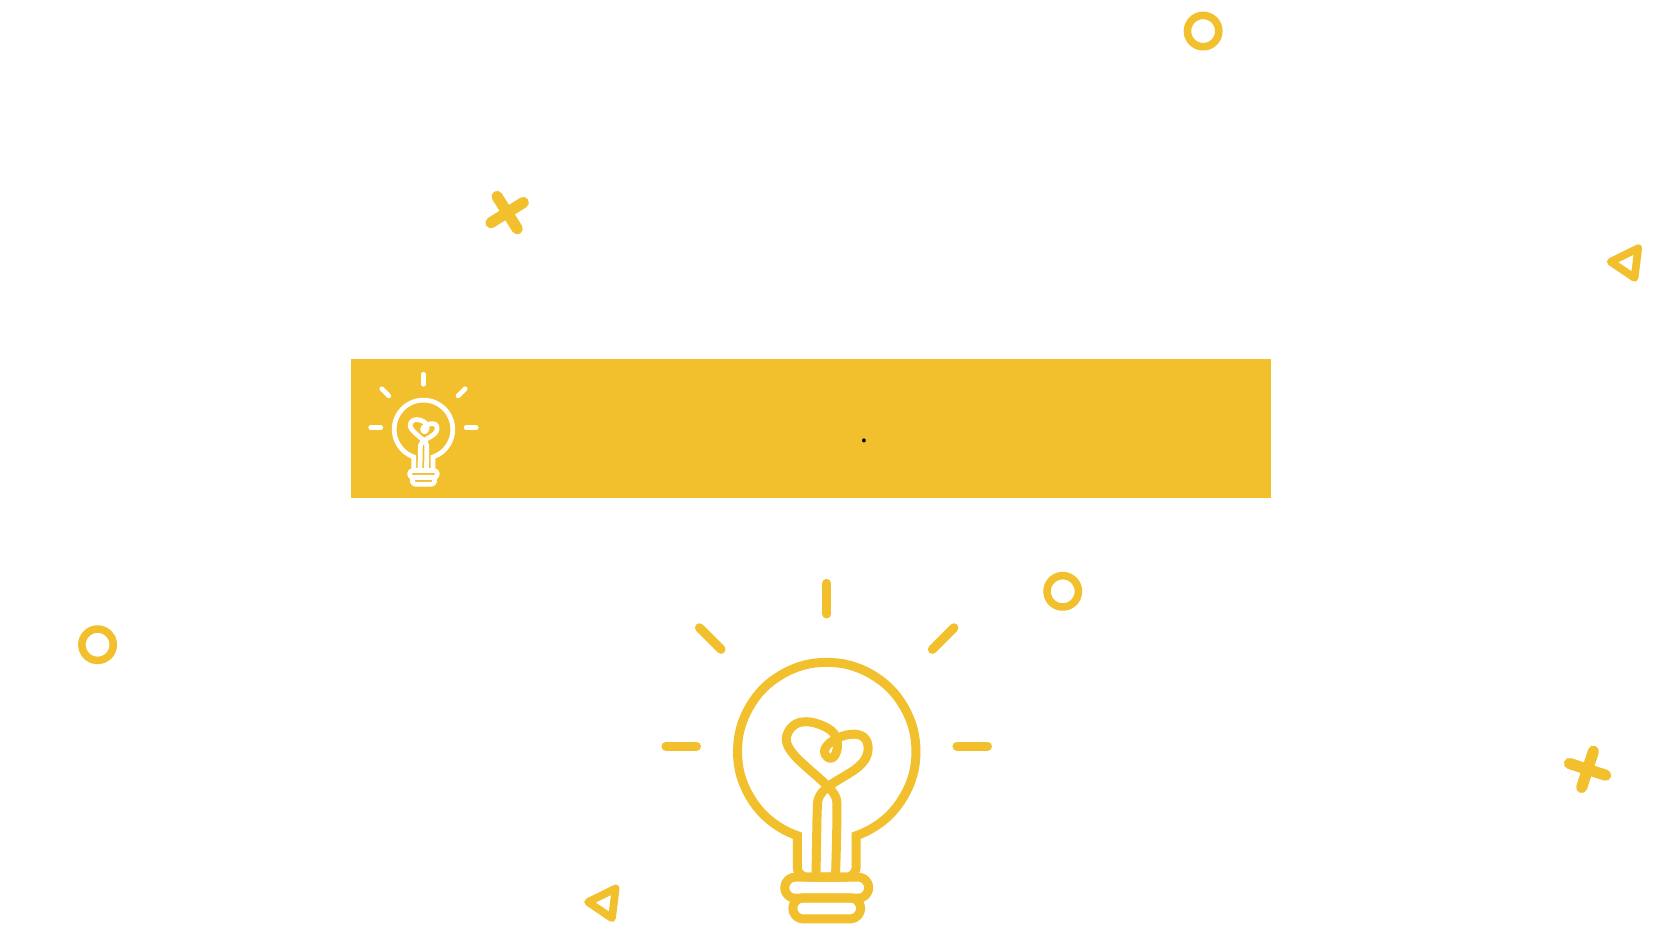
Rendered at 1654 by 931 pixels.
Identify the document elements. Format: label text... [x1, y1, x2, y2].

text_box . [487, 339, 1241, 523]
